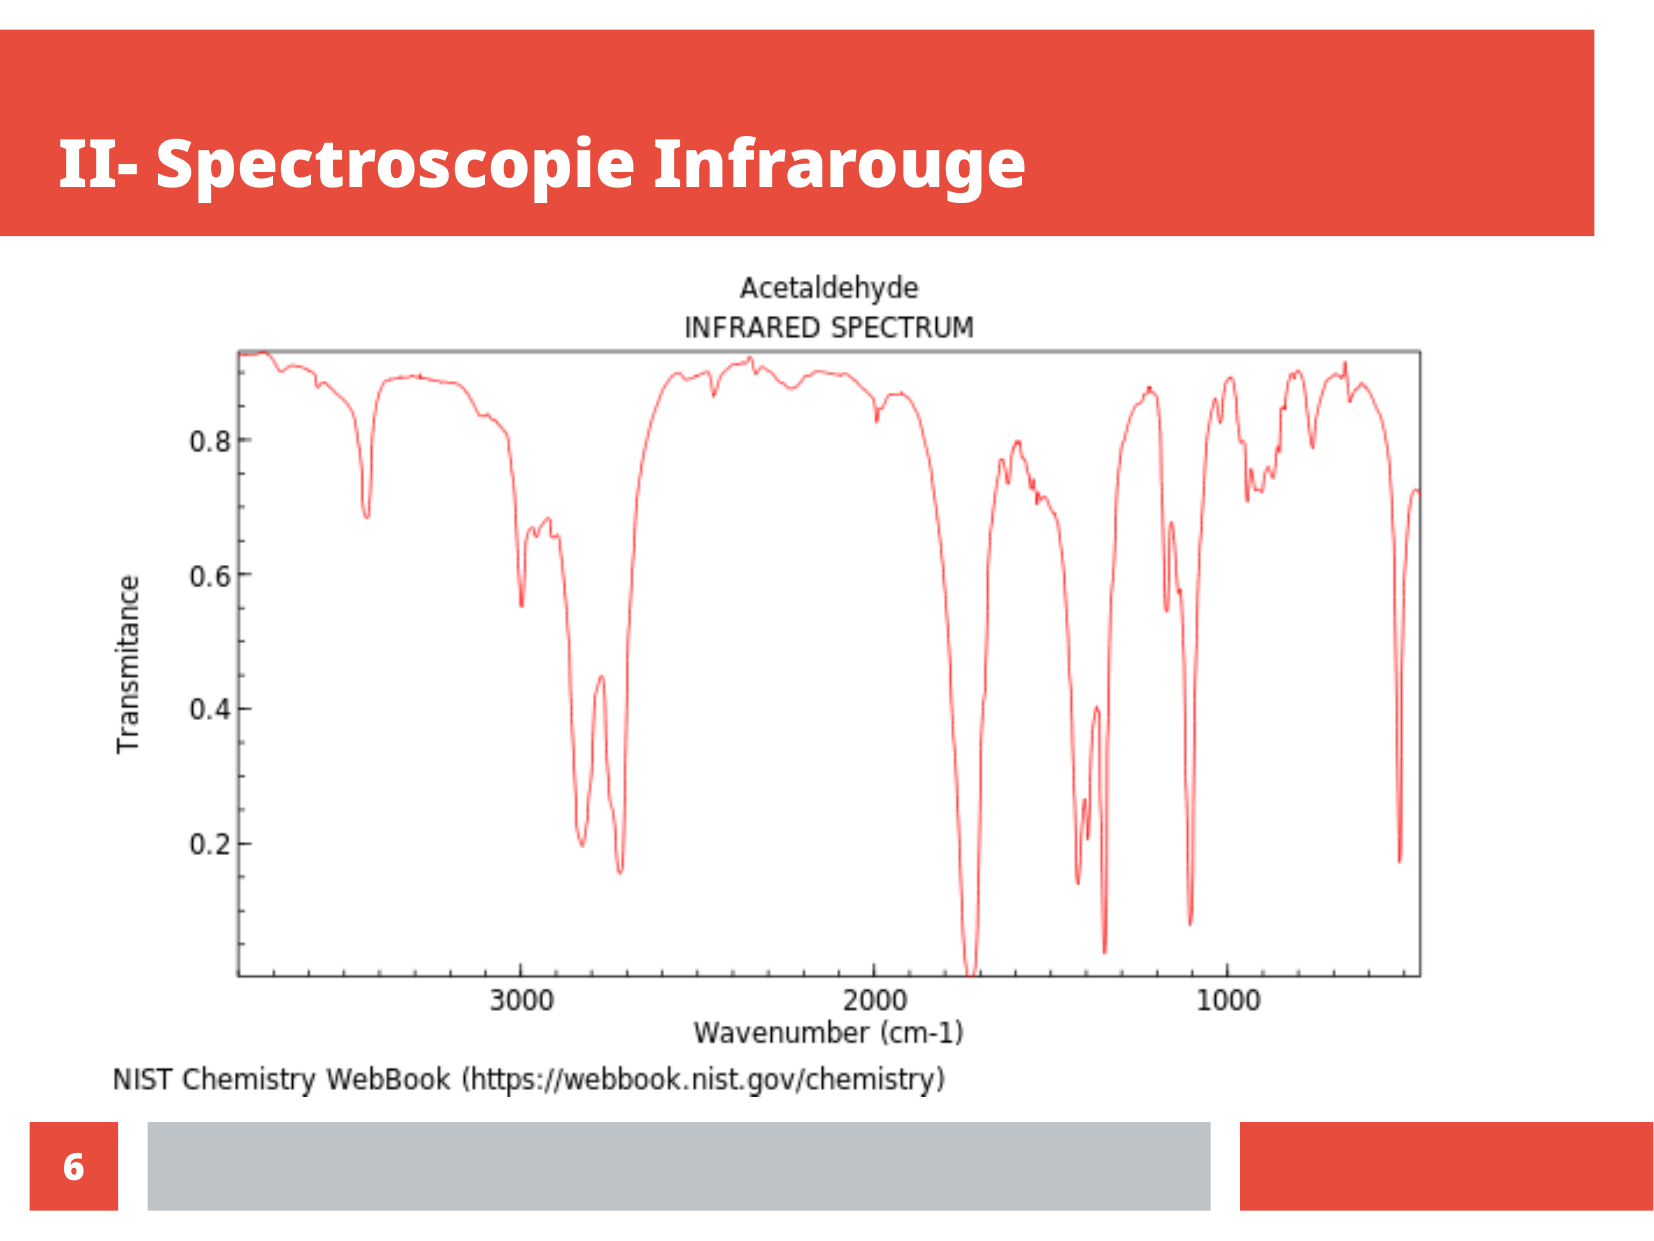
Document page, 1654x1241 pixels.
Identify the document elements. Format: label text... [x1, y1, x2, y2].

title II- Spectroscopie Infrarouge [59, 59, 1595, 207]
picture [106, 259, 1501, 1097]
